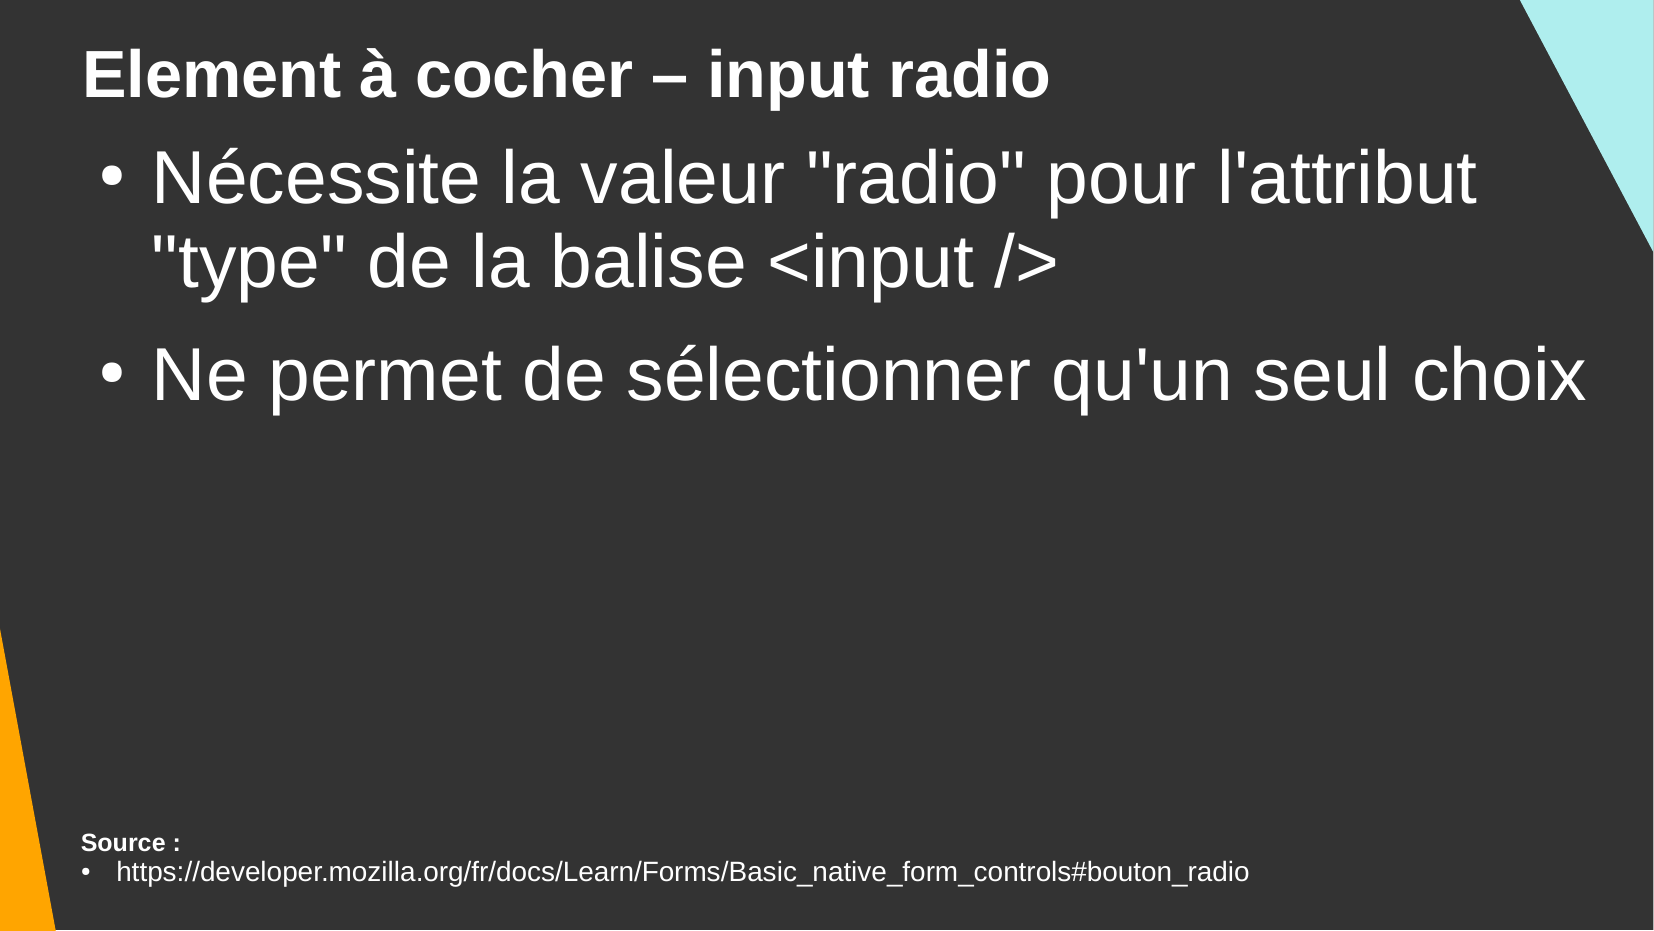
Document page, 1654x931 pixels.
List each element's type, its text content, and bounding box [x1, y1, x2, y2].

text_box [0, 628, 56, 931]
text_box Source : https://developer.mozilla.org/fr/docs/Learn/Forms/Basic_native_form_controls#bouton_radio [66, 820, 1552, 896]
title Element à cocher – input radio [82, 37, 1571, 114]
text_box [1519, 0, 1654, 254]
list Nécessite la valeur "radio" pour l'attribut "type" de la balise <input /> Ne permet de sélectionner qu'un seul choix [80, 135, 1619, 756]
